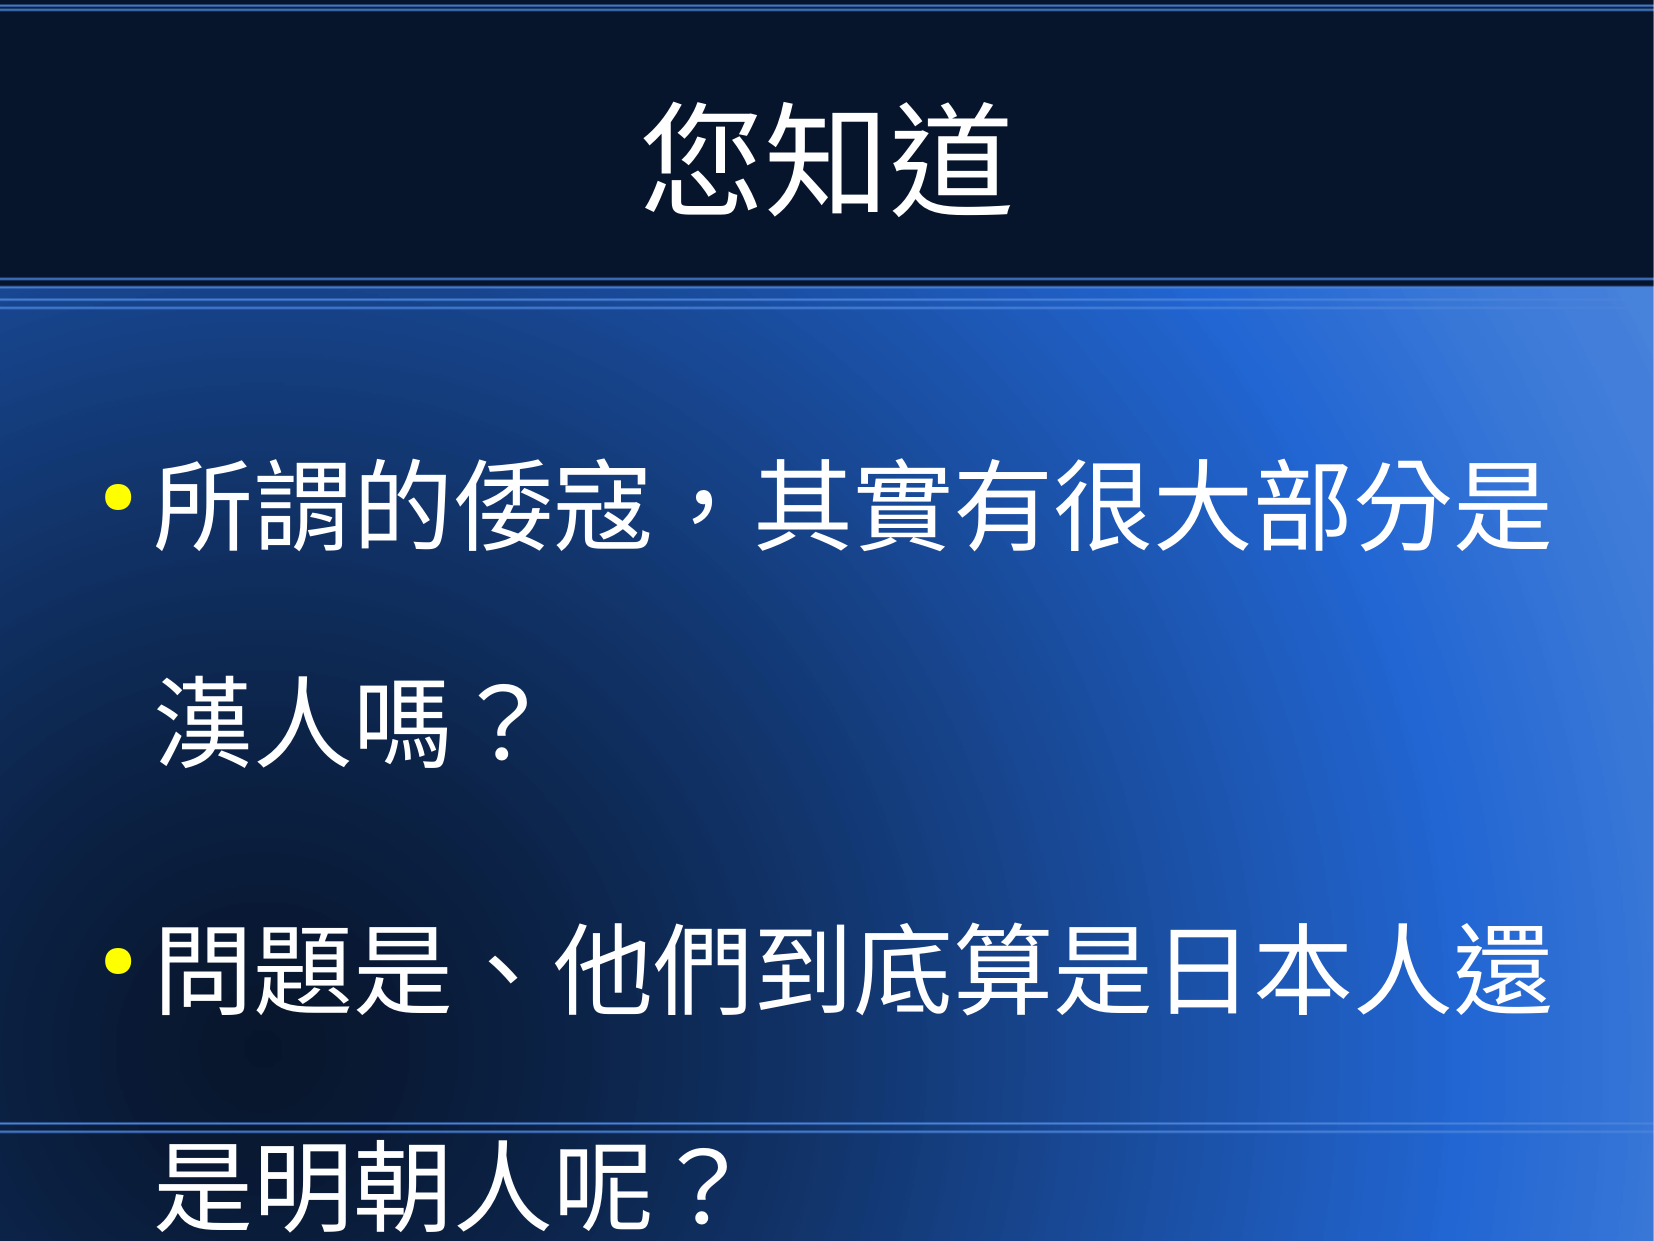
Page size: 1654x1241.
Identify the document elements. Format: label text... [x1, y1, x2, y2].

title 您知道 [82, 49, 1571, 257]
list 所謂的倭寇，其實有很大部分是漢人嗎？ 問題是、他們到底算是日本人還是明朝人呢？ [82, 355, 1571, 1241]
picture [0, 0, 1654, 1241]
